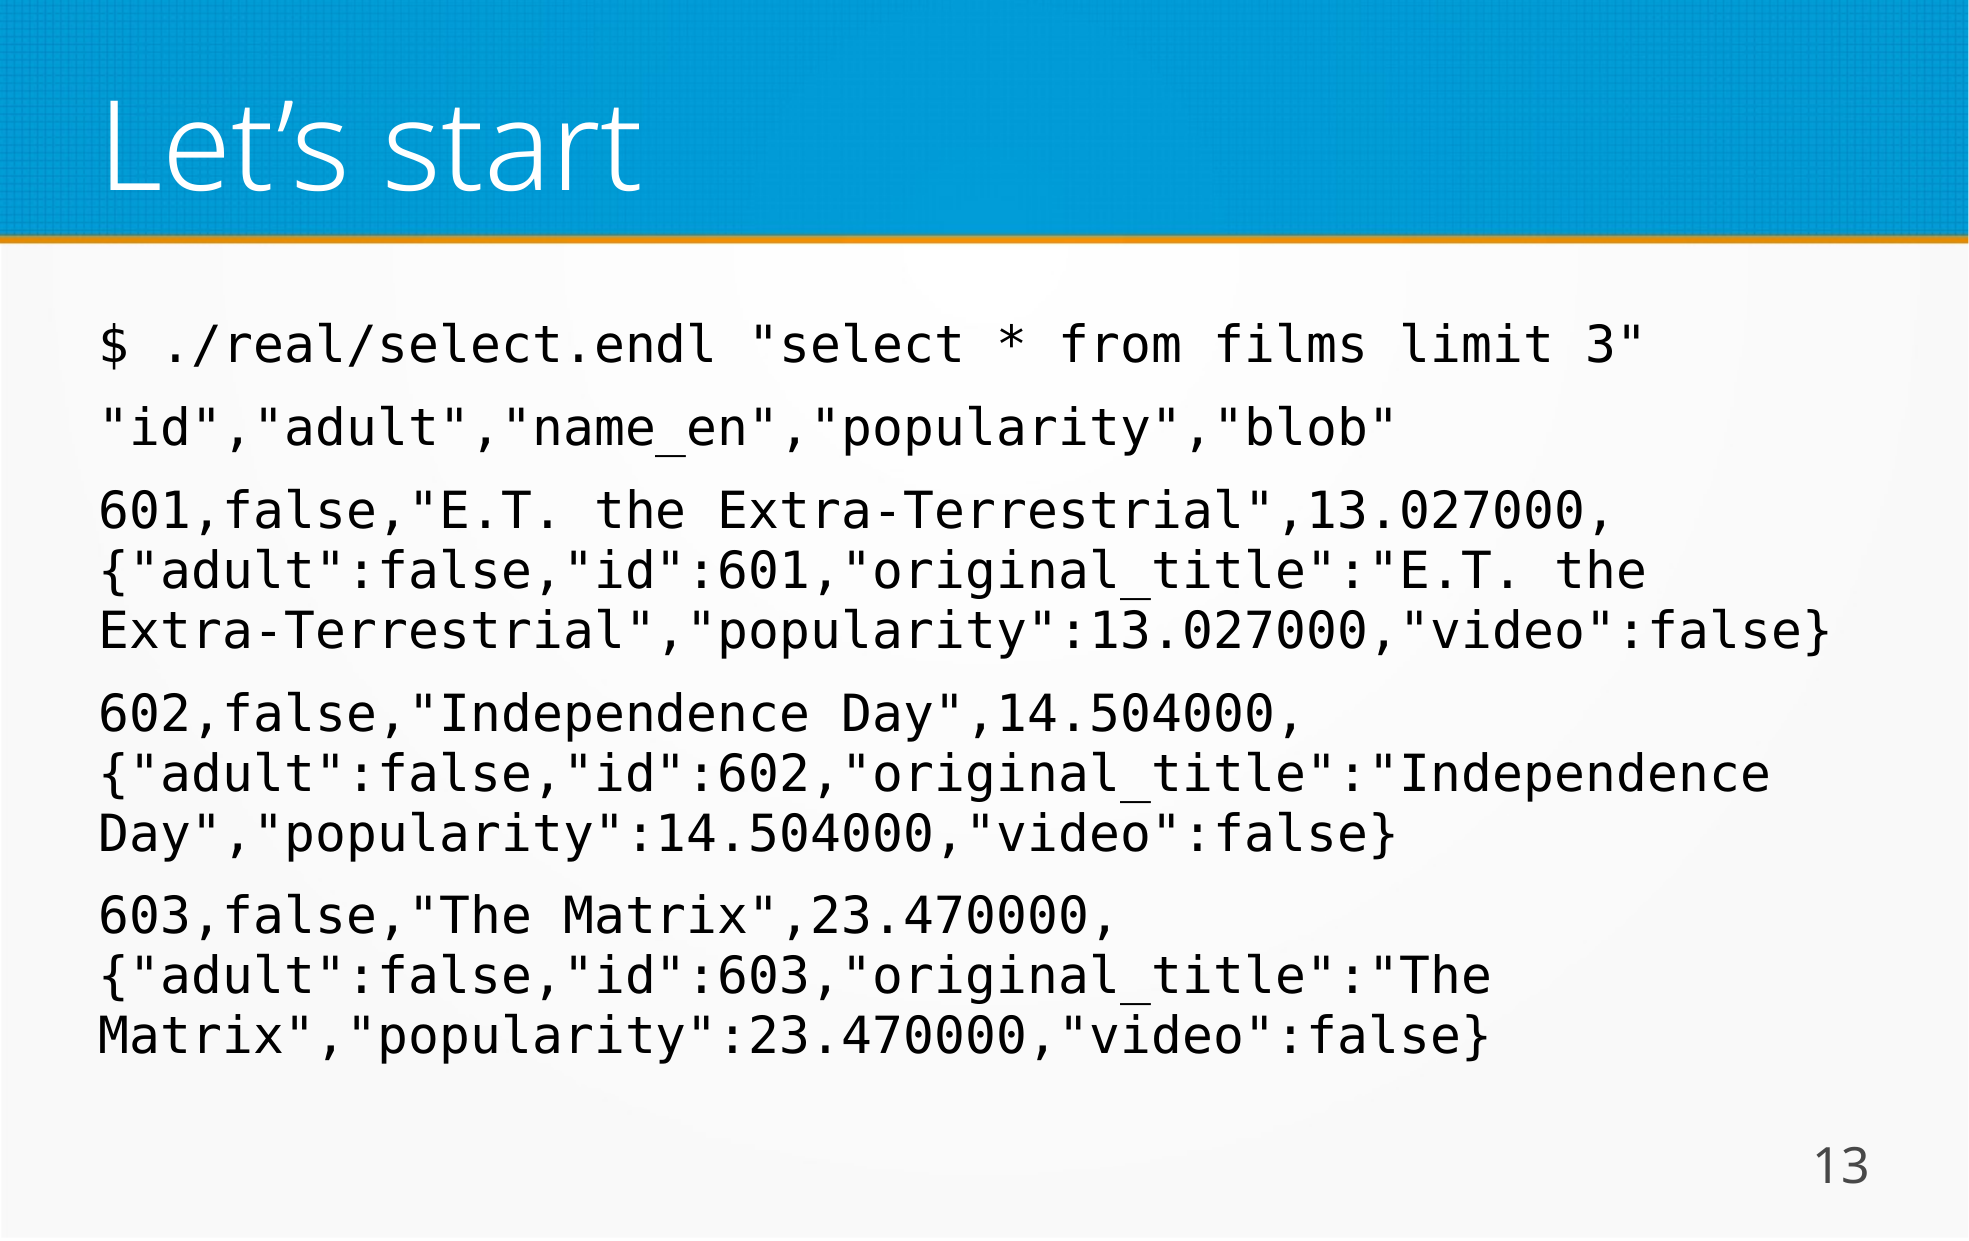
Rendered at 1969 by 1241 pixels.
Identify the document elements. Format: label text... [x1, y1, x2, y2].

picture [0, 233, 1969, 1241]
list $ ./real/select.endl "select * from films limit 3" "id","adult","name_en","popularity","blob" 601,false,"E.T. the Extra-Terrestrial",13.027000,{"adult":false,"id":601,"original_title":"E.T. the Extra-Terrestrial","popularity":13.027000,"video":false} 602,false,"Independence Day",14.504000,{"adult":false,"id":602,"original_title":"Independence Day","popularity":14.504000,"video":false} 603,false,"The Matrix",23.470000,{"adult":false,"id":603,"original_title":"The Matrix","popularity":23.470000,"video":false} [98, 315, 1861, 1081]
title Let’s start [98, 19, 1870, 227]
